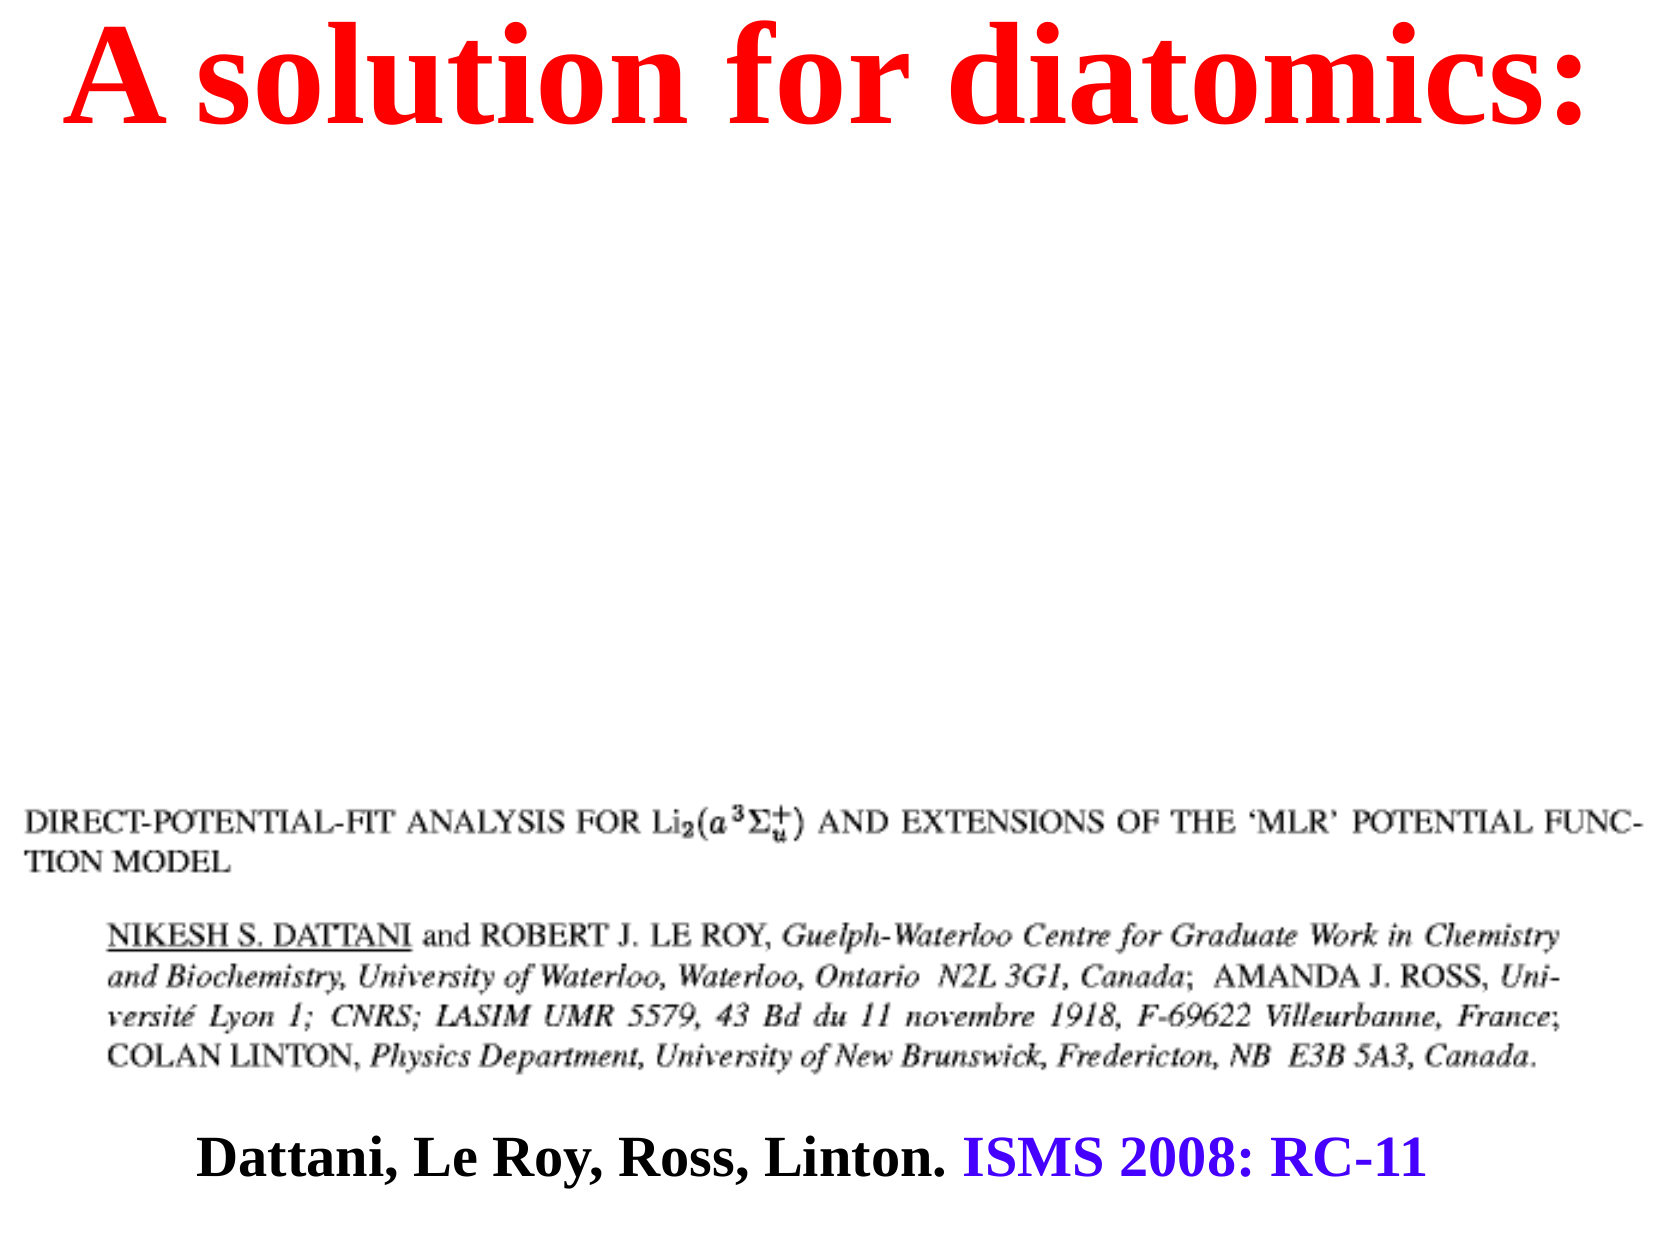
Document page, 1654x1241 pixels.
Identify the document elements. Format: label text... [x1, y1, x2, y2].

picture [0, 774, 1654, 1092]
text_box A solution for diatomics: [9, 0, 1648, 161]
text_box Dattani, Le Roy, Ross, Linton. ISMS 2008: RC-11 [107, 1111, 1548, 1197]
